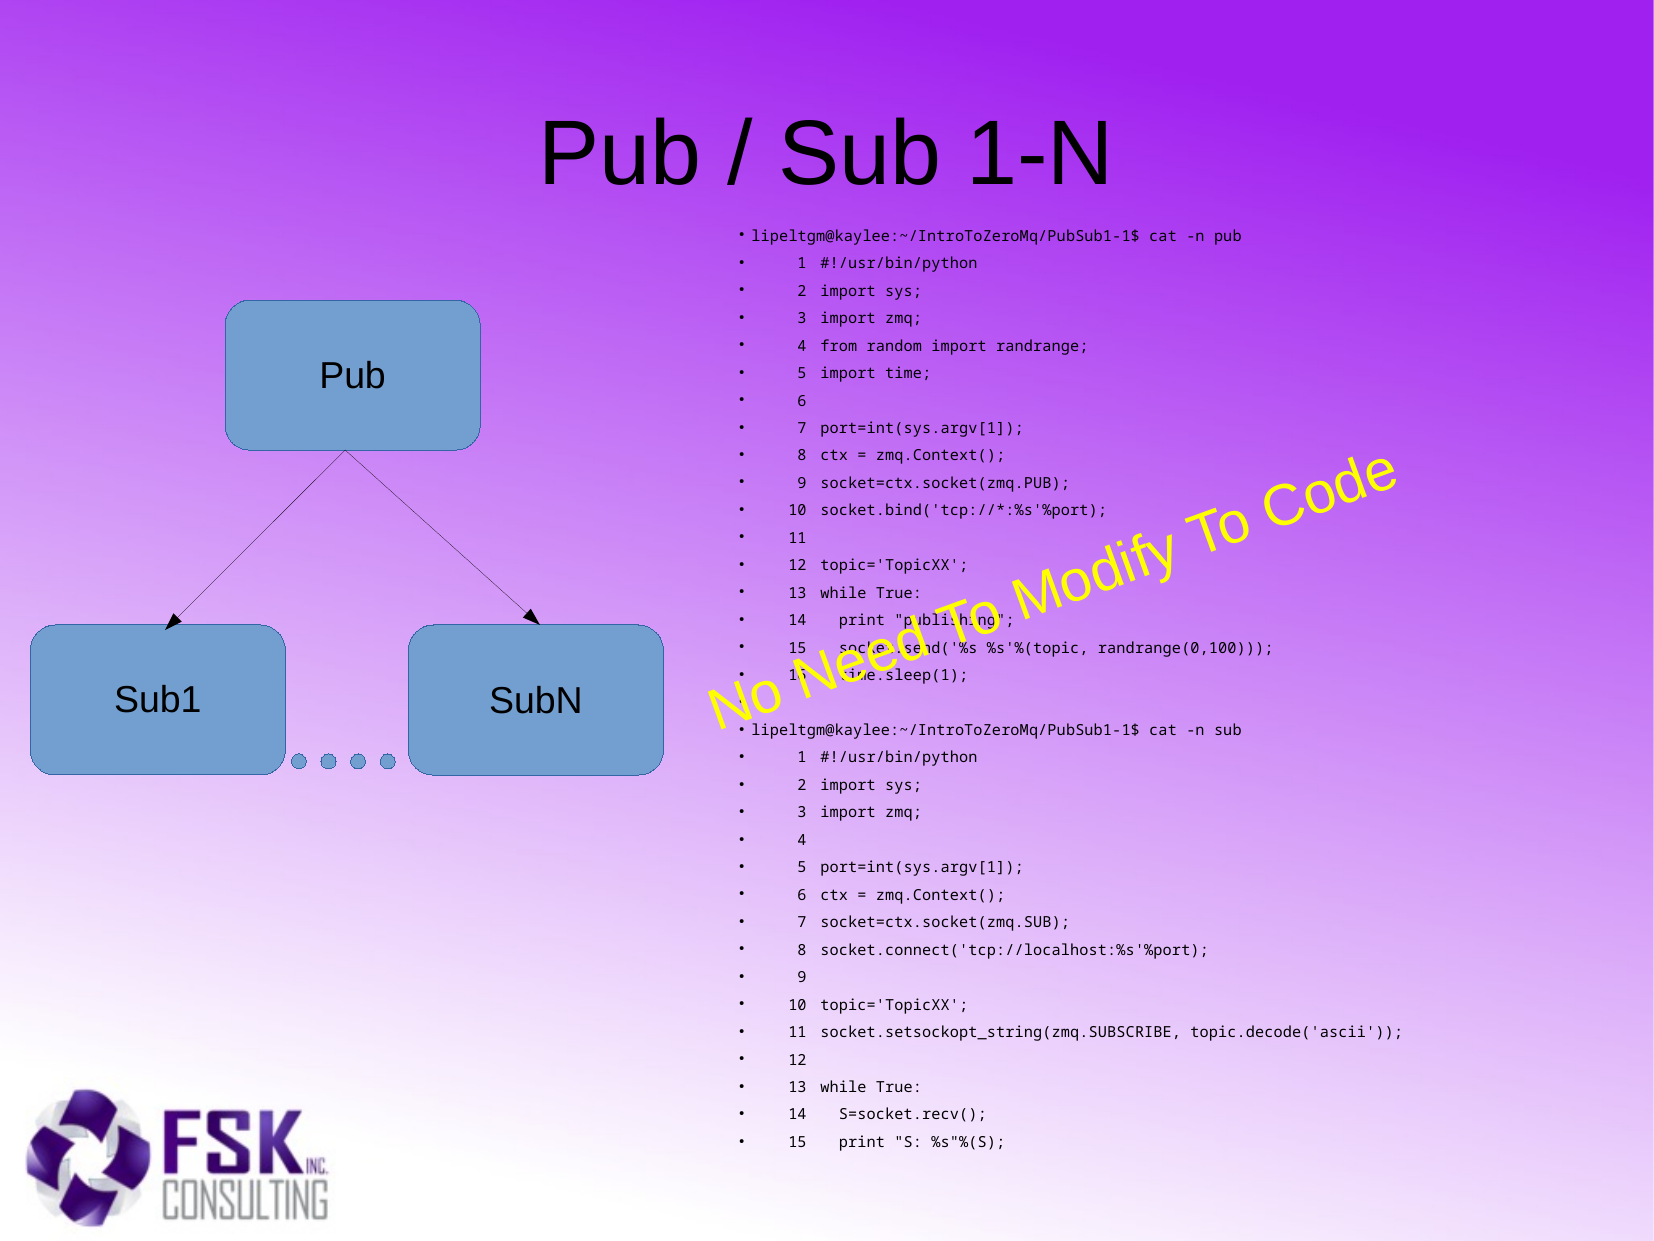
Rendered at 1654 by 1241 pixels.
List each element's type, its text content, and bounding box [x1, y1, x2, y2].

text_box [291, 753, 307, 769]
text_box Sub1 [30, 624, 286, 775]
text_box [320, 753, 337, 769]
text_box [350, 753, 366, 769]
title Pub / Sub 1-N [82, 49, 1571, 257]
text_box No Need To Modify To Code [682, 416, 1458, 817]
picture [0, 0, 1654, 1241]
text_box [380, 753, 396, 769]
text_box Pub [225, 300, 481, 451]
list lipeltgm@kaylee:~/IntroToZeroMq/PubSub1-1$ cat -n pub 1 #!/usr/bin/python 2 import sys; 3 import zmq; 4 from random import randrange; 5 import time; 6 7 port=int(sys.argv[1]); 8 ctx = zmq.Context(); 9 socket=ctx.socket(zmq.PUB); 10 socket.bind('tcp://*:%s'%port); 11 12 topic='TopicXX'; 13 while True: 14 print "publishing"; 15 socket.send('%s %s'%(topic, randrange(0,100))); 16 time.sleep(1); lipeltgm@kaylee:~/IntroToZeroMq/PubSub1-1$ cat -n sub 1 #!/usr/bin/python 2 import sys; 3 import zmq; 4 5 port=int(sys.argv[1]); 6 ctx = zmq.Context(); 7 socket=ctx.socket(zmq.SUB); 8 socket.connect('tcp://localhost:%s'%port); 9 10 topic='TopicXX'; 11 socket.setsockopt_string(zmq.SUBSCRIBE, topic.decode('ascii')); 12 13 while True: 14 S=socket.recv(); 15 print "S: %s"%(S); [735, 225, 1571, 1171]
text_box SubN [408, 624, 664, 776]
